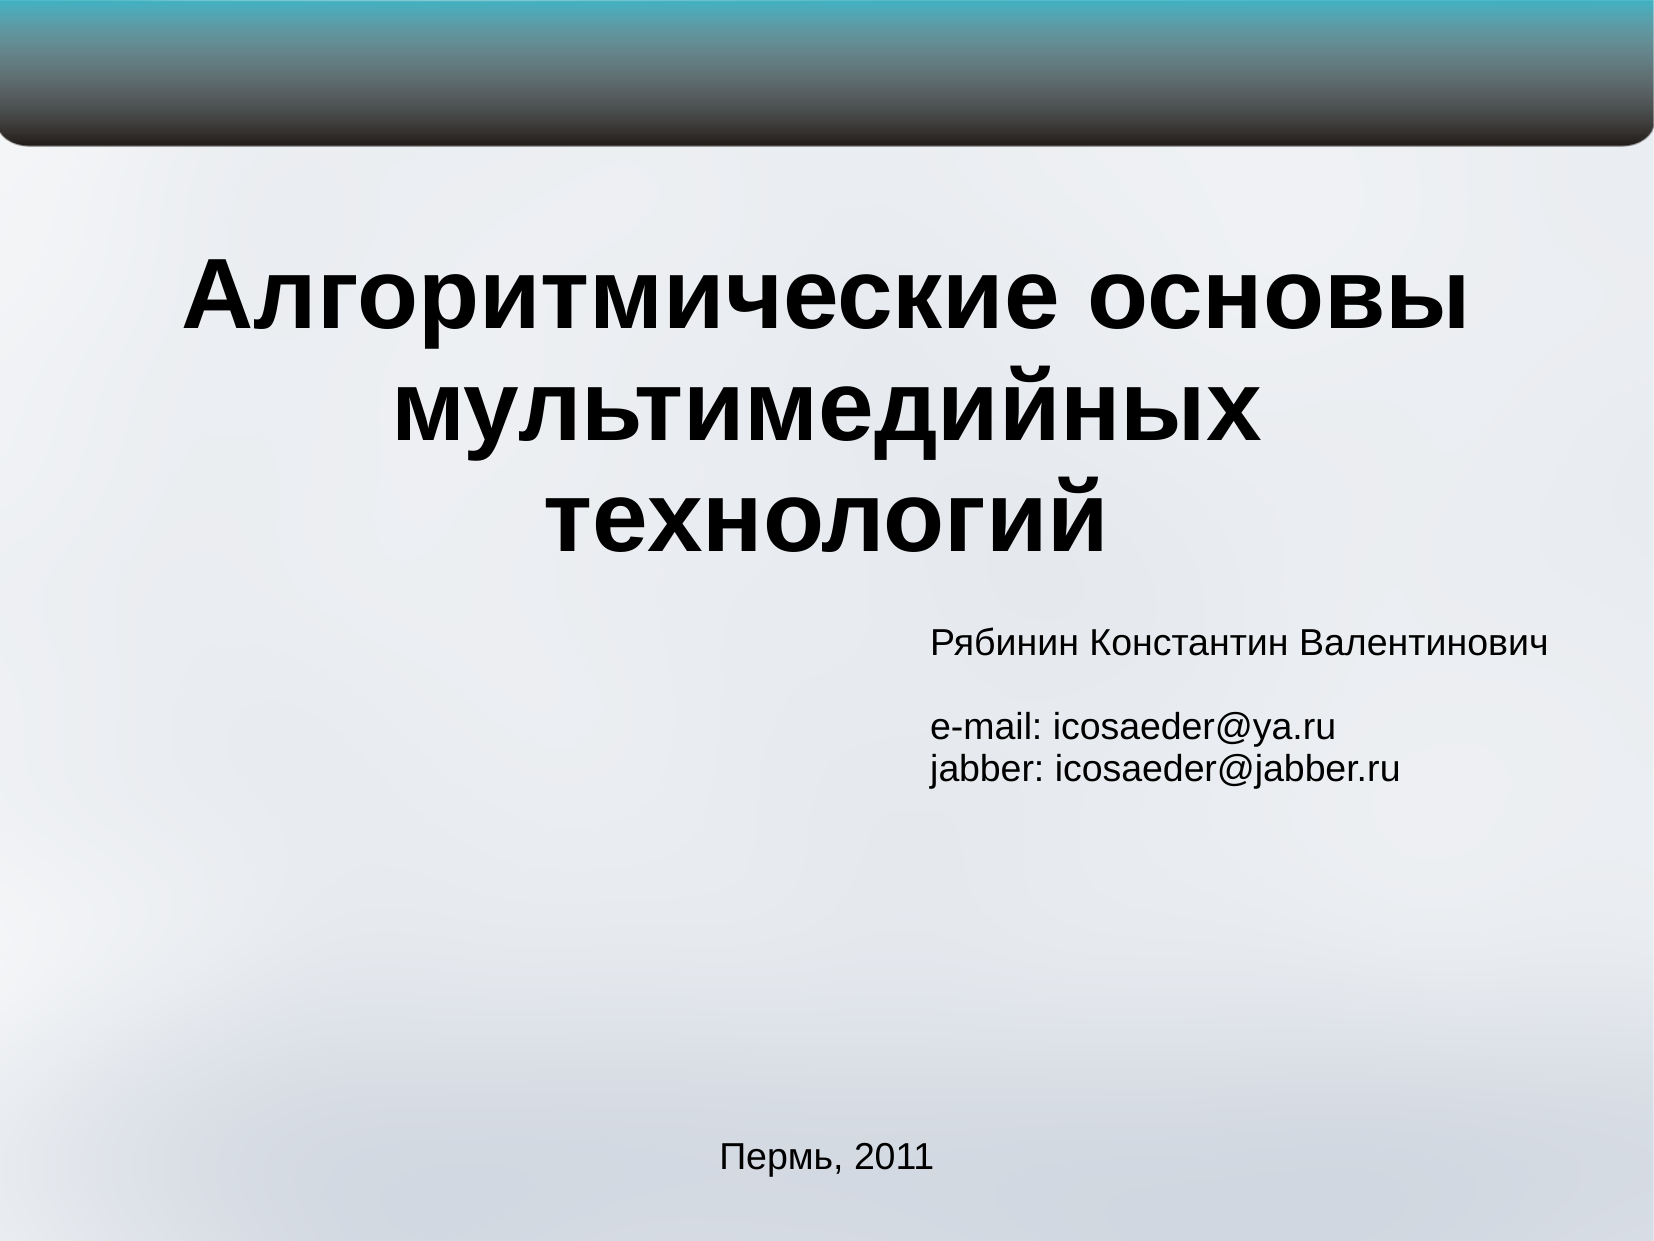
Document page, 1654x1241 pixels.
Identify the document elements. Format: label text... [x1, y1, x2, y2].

text_box Пермь, 2011 [590, 1127, 1063, 1185]
picture [0, 0, 1654, 1241]
text_box Алгоритмические основы мультимедийных технологий [147, 230, 1506, 581]
text_box Рябинин Константин Валентинович e-mail: icosaeder@ya.ru jabber: icosaeder@jabber.ru [915, 614, 1595, 797]
